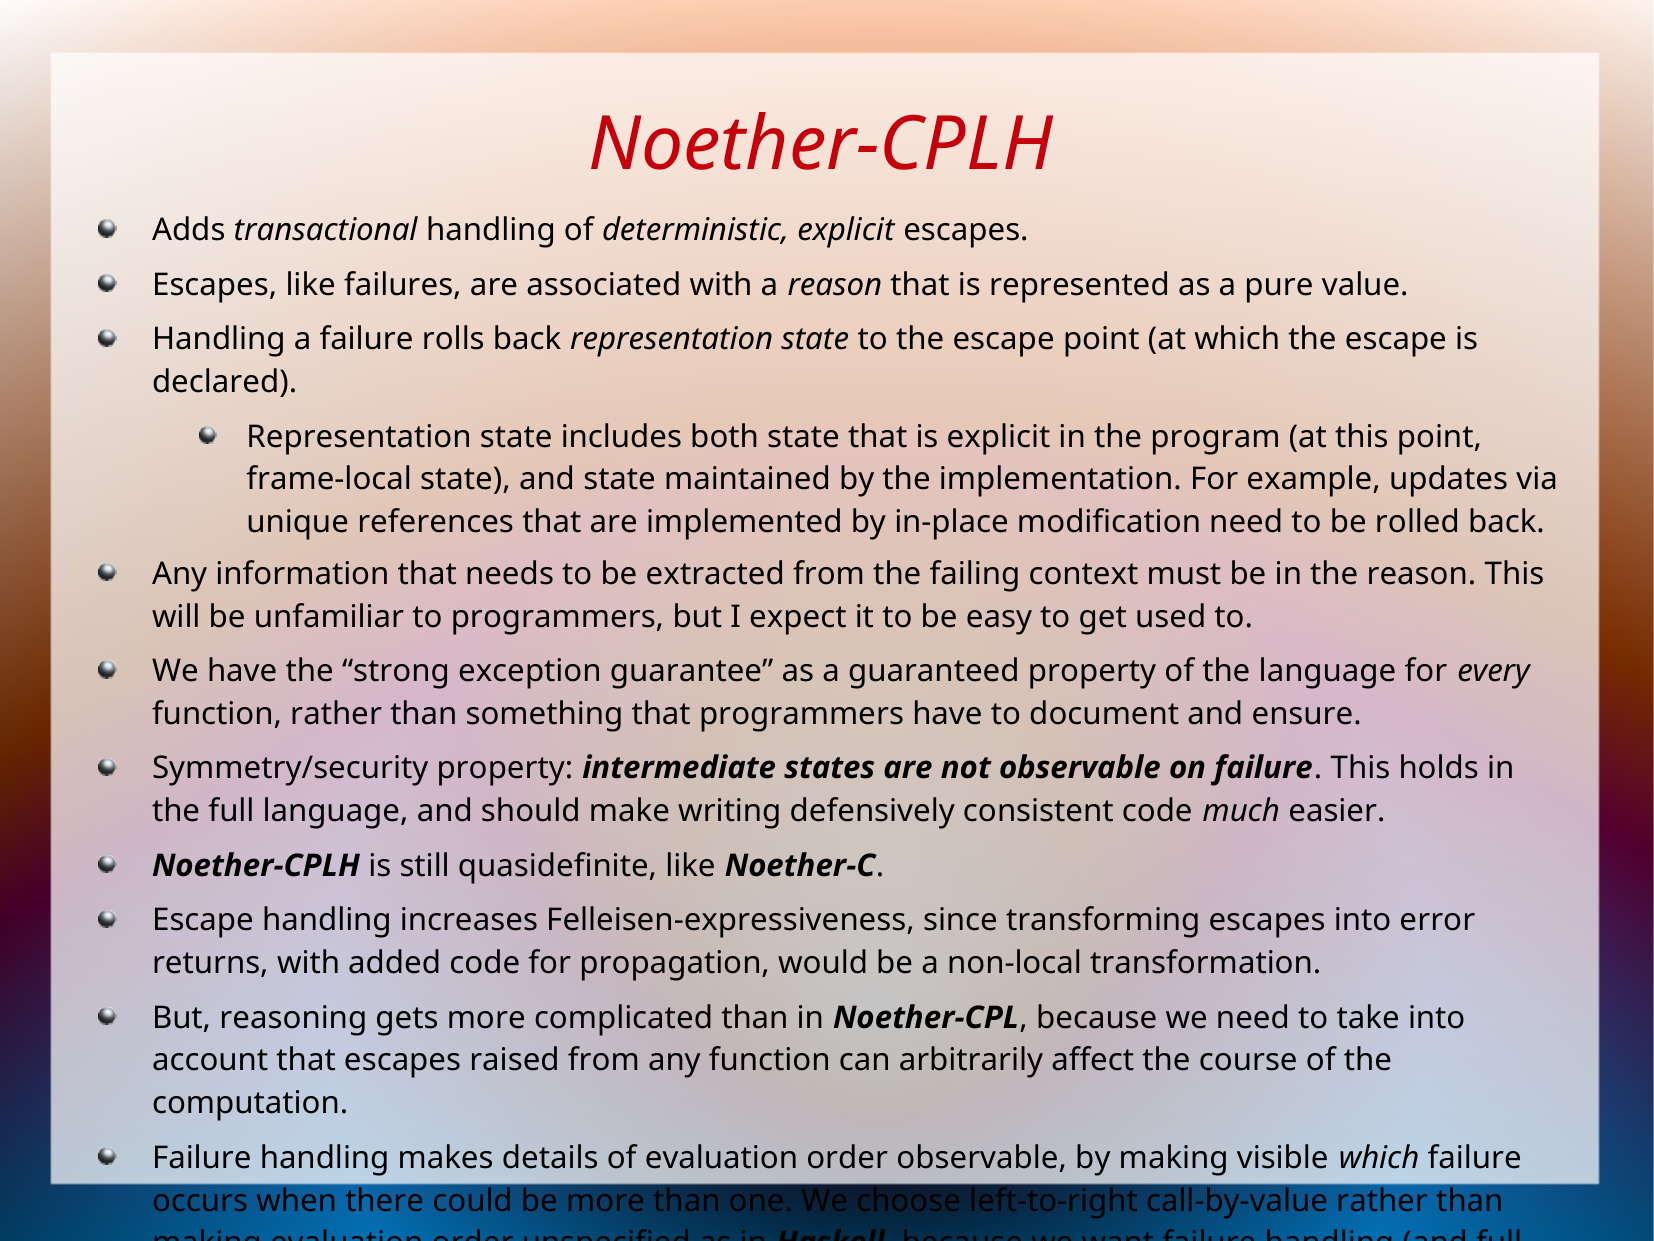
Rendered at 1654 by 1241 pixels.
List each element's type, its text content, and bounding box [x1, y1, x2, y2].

title Noether-CPLH [76, 43, 1565, 237]
list Adds transactional handling of deterministic, explicit escapes. Escapes, like failures, are associated with a reason that is represented as a pure value. Handling a failure rolls back representation state to the escape point (at which the escape is declared). Representation state includes both state that is explicit in the program (at this point, frame-local state), and state maintained by the implementation. For example, updates via unique references that are implemented by in-place modification need to be rolled back. Any information that needs to be extracted from the failing context must be in the reason. This will be unfamiliar to programmers, but I expect it to be easy to get used to. We have the “strong exception guarantee” as a guaranteed property of the language for every function, rather than something that programmers have to document and ensure. Symmetry/security property: intermediate states are not observable on failure. This holds in the full language, and should make writing defensively consistent code much easier. Noether-CPLH is still quasidefinite, like Noether-C. Escape handling increases Felleisen-expressiveness, since transforming escapes into error returns, with added code for propagation, would be a non-local transformation. But, reasoning gets more complicated than in Noether-CPL, because we need to take into account that escapes raised from any function can arbitrarily affect the course of the computation. Failure handling makes details of evaluation order observable, by making visible which failure occurs when there could be more than one. We choose left-to-right call-by-value rather than making evaluation order unspecified as in Haskell, because we want failure handling (and full mutable state) to be available in a quasideterministic sublanguage. We choose call-by-value rather than call-by-need for the same efficiency reasons as given in AIM 349 §4 pp 24–26 [Sussman and Steele]. [81, 207, 1570, 1158]
picture [0, 0, 1654, 1241]
